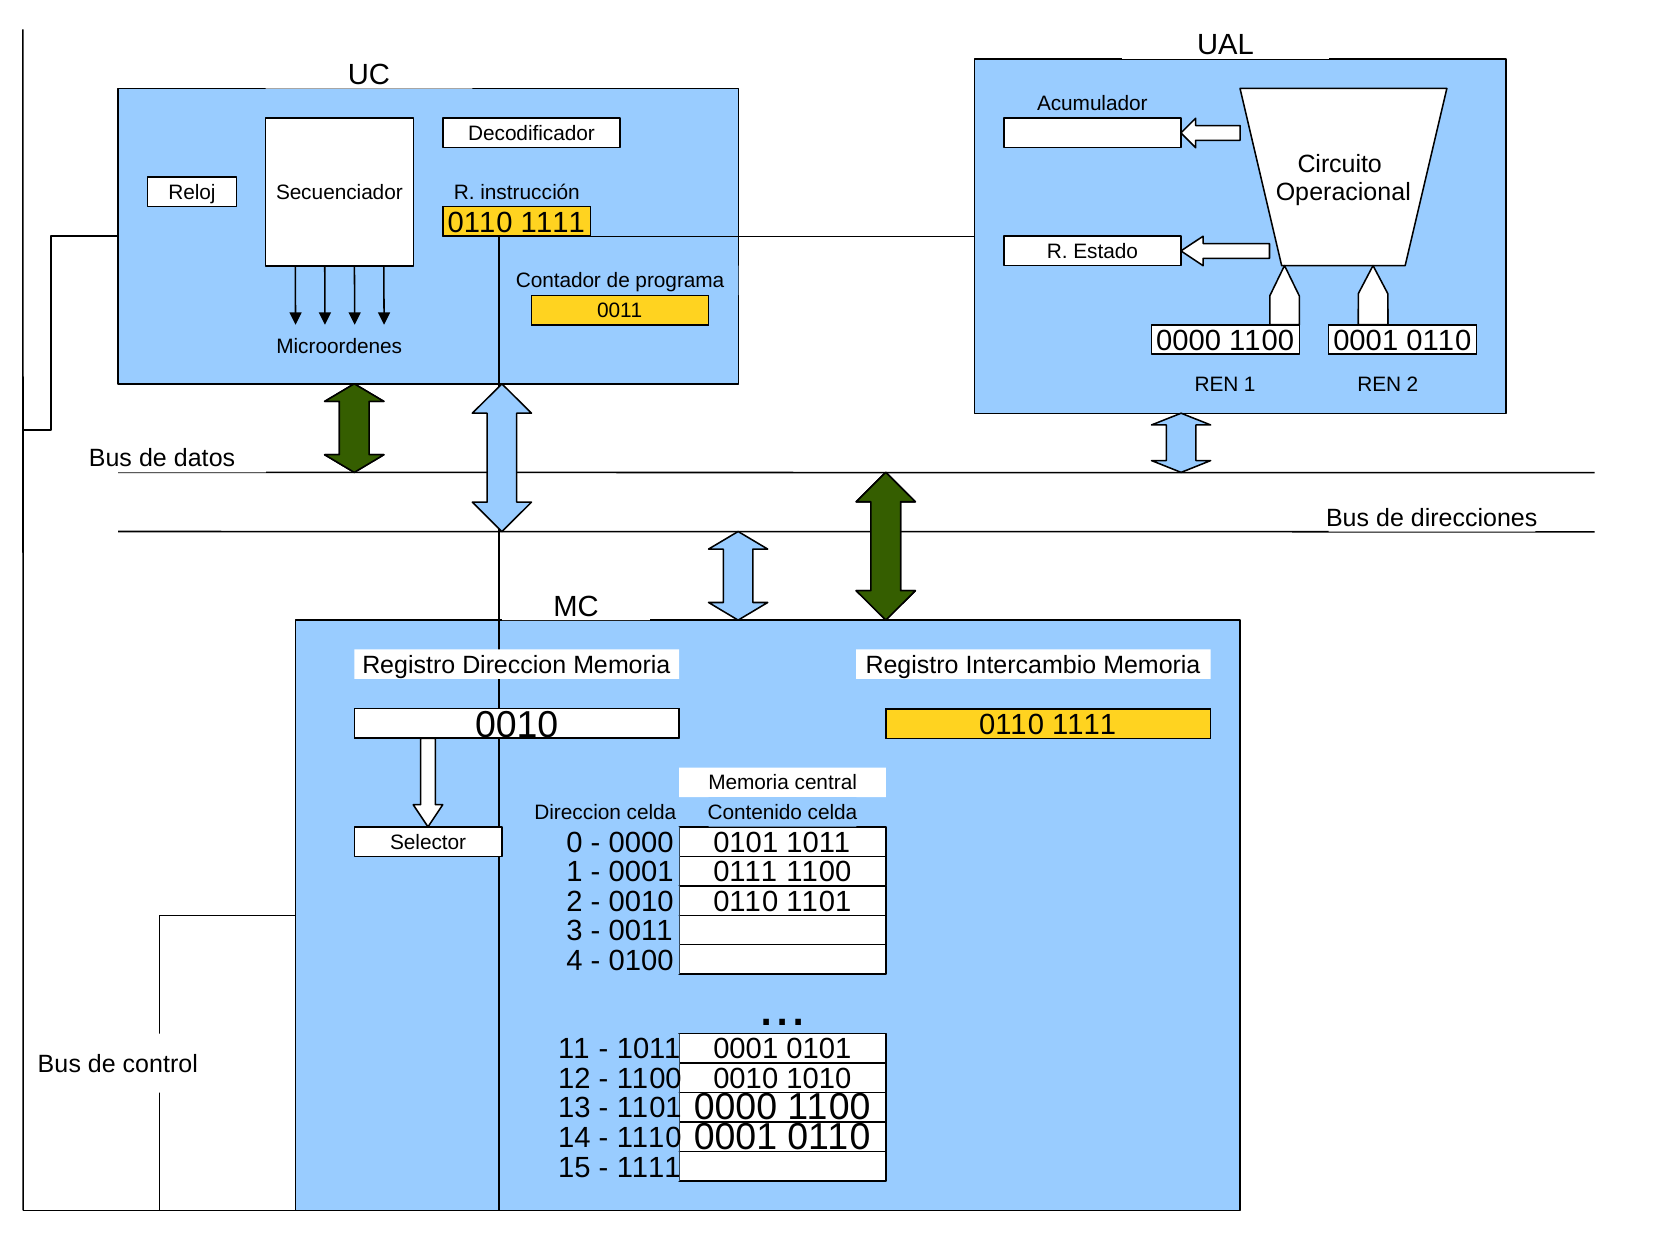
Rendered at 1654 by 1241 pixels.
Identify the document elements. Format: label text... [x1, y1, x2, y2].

text_box Decodificador [442, 118, 621, 148]
text_box 0010 [354, 708, 680, 739]
text_box Contador de programa [502, 265, 739, 296]
text_box Memoria central [679, 767, 886, 797]
text_box Bus de direcciones [1328, 502, 1536, 532]
text_box 0011 [531, 295, 709, 325]
text_box Bus de datos [59, 442, 266, 473]
text_box 0 - 0000 [560, 827, 680, 856]
text_box 2 - 0010 [560, 885, 680, 915]
text_box UAL [1122, 29, 1329, 59]
text_box Contenido celda [708, 797, 857, 827]
text_box Registro Direccion Memoria [354, 649, 680, 679]
text_box 3 - 0011 [560, 915, 680, 944]
text_box Bus de control [29, 1033, 207, 1093]
text_box [472, 237, 739, 532]
text_box 0110 1111 [442, 206, 591, 237]
text_box MC [502, 590, 650, 621]
text_box Direccion celda [531, 797, 680, 827]
text_box [974, 59, 1507, 473]
text_box 15 - 1111 [560, 1151, 680, 1182]
text_box 0000 1100 [680, 1092, 886, 1122]
text_box 0101 1011 [680, 826, 886, 857]
text_box 0010 1010 [680, 1062, 886, 1092]
text_box Reloj [147, 177, 237, 207]
text_box 11 - 1011 [560, 1033, 680, 1062]
text_box Selector [354, 826, 503, 857]
text_box 1 - 0001 [560, 856, 680, 885]
text_box Registro Intercambio Memoria [856, 649, 1211, 679]
text_box [295, 620, 498, 1210]
text_box [500, 472, 1241, 1211]
text_box 4 - 0100 [560, 944, 680, 975]
text_box [118, 88, 739, 473]
text_box R. Estado [1003, 236, 1181, 266]
text_box Circuito Operacional [1240, 88, 1447, 266]
text_box Secuenciador [265, 118, 414, 266]
text_box UC [265, 59, 473, 89]
text_box 13 - 1101 [560, 1092, 680, 1122]
text_box Microordenes [265, 330, 414, 361]
text_box 0000 1100 [1151, 324, 1300, 355]
text_box 0001 0101 [680, 1033, 886, 1062]
text_box 0001 0110 [1328, 324, 1477, 355]
text_box 0111 1100 [680, 857, 886, 885]
text_box Acumulador [1003, 88, 1181, 118]
text_box 0110 1101 [680, 885, 886, 915]
text_box 14 - 1110 [560, 1122, 680, 1151]
text_box R. instrucción [442, 177, 591, 206]
text_box 12 - 1100 [560, 1062, 680, 1092]
text_box 0001 0110 [680, 1122, 886, 1151]
text_box 0110 1111 [885, 708, 1211, 739]
